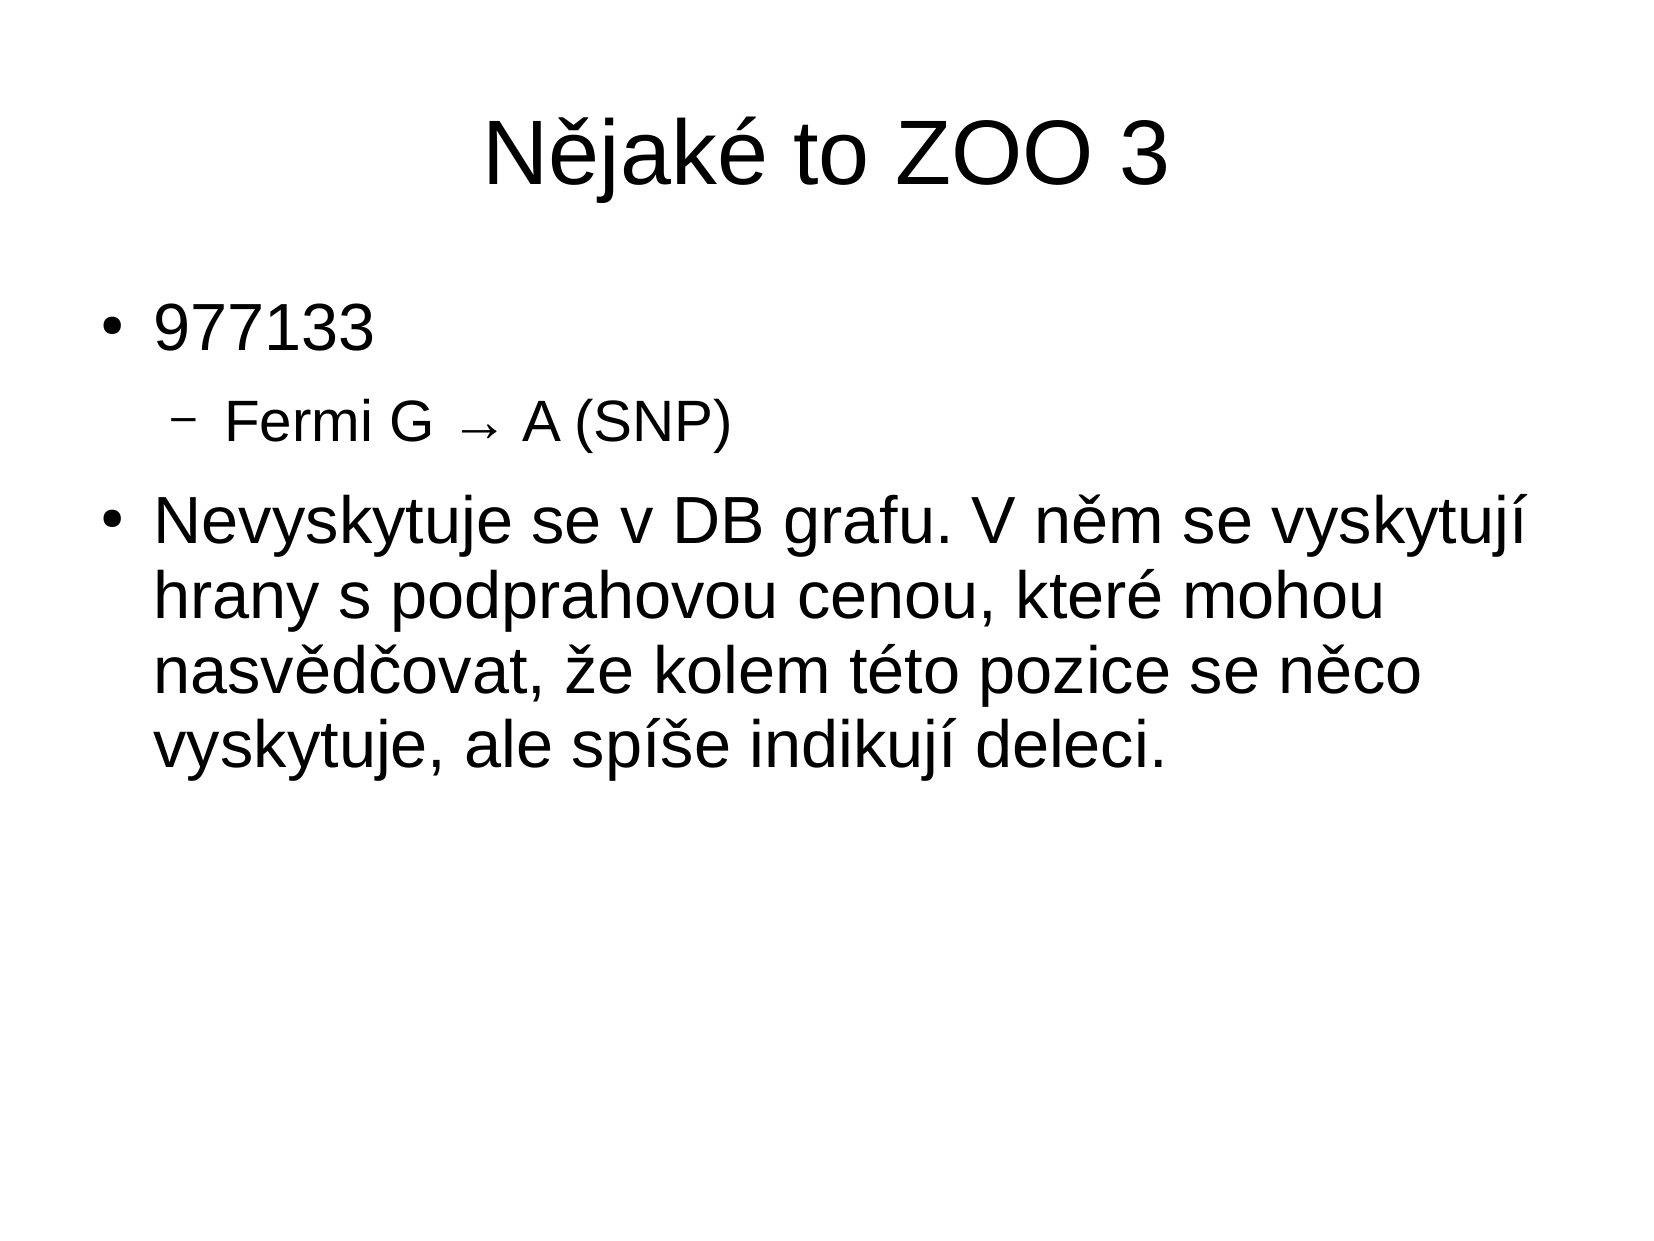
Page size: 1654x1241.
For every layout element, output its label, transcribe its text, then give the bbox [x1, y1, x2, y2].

title Nějaké to ZOO 3 [82, 49, 1571, 257]
list 977133 Fermi G → A (SNP) Nevyskytuje se v DB grafu. V něm se vyskytují hrany s podprahovou cenou, které mohou nasvědčovat, že kolem této pozice se něco vyskytuje, ale spíše indikují deleci. [82, 290, 1571, 1010]
